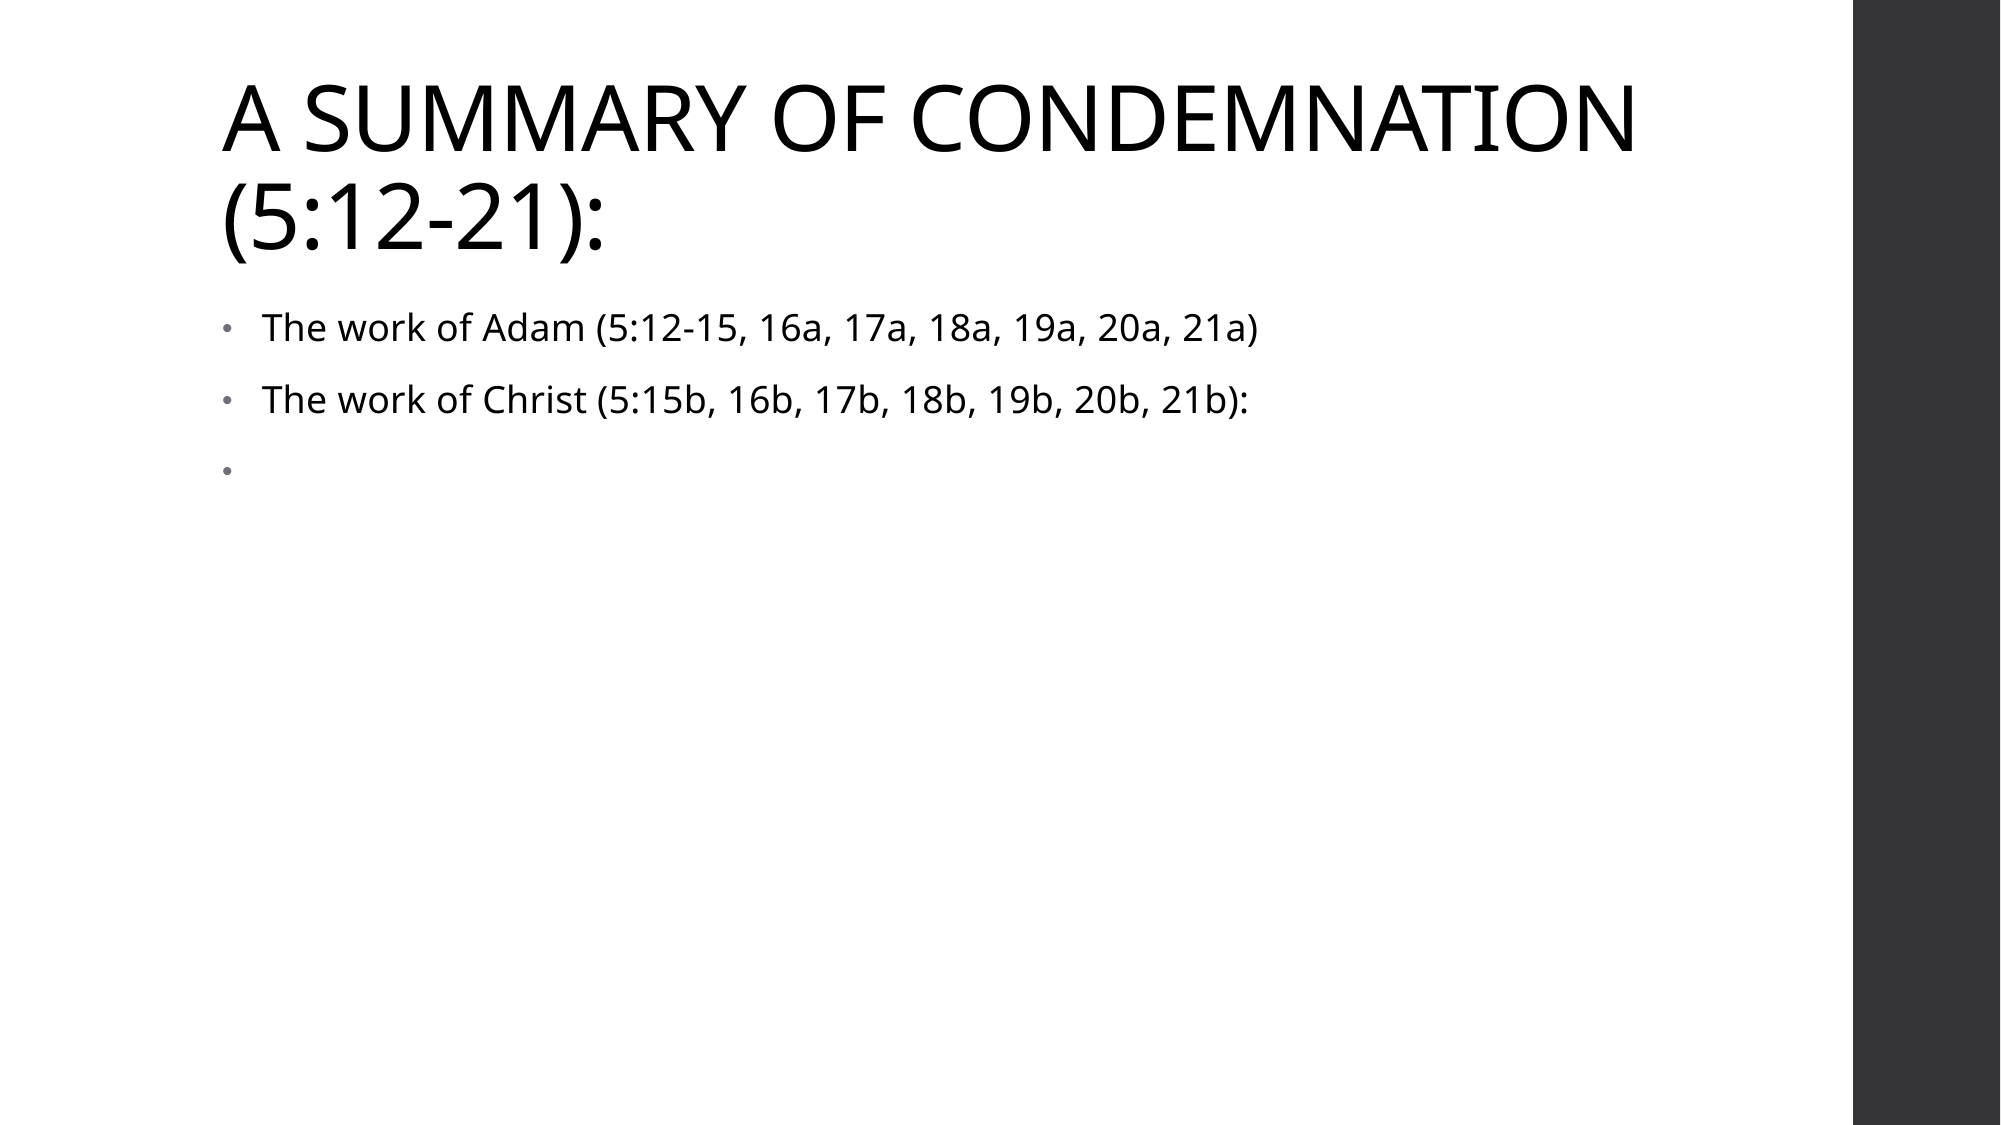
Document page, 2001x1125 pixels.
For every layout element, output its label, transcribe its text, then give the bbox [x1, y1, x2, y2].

title A SUMMARY OF CONDEMNATION (5:12-21): [206, 60, 1797, 278]
list The work of Adam (5:12-15, 16a, 17a, 18a, 19a, 20a, 21a) The work of Christ (5:15b, 16b, 17b, 18b, 19b, 20b, 21b): [206, 299, 1617, 1014]
